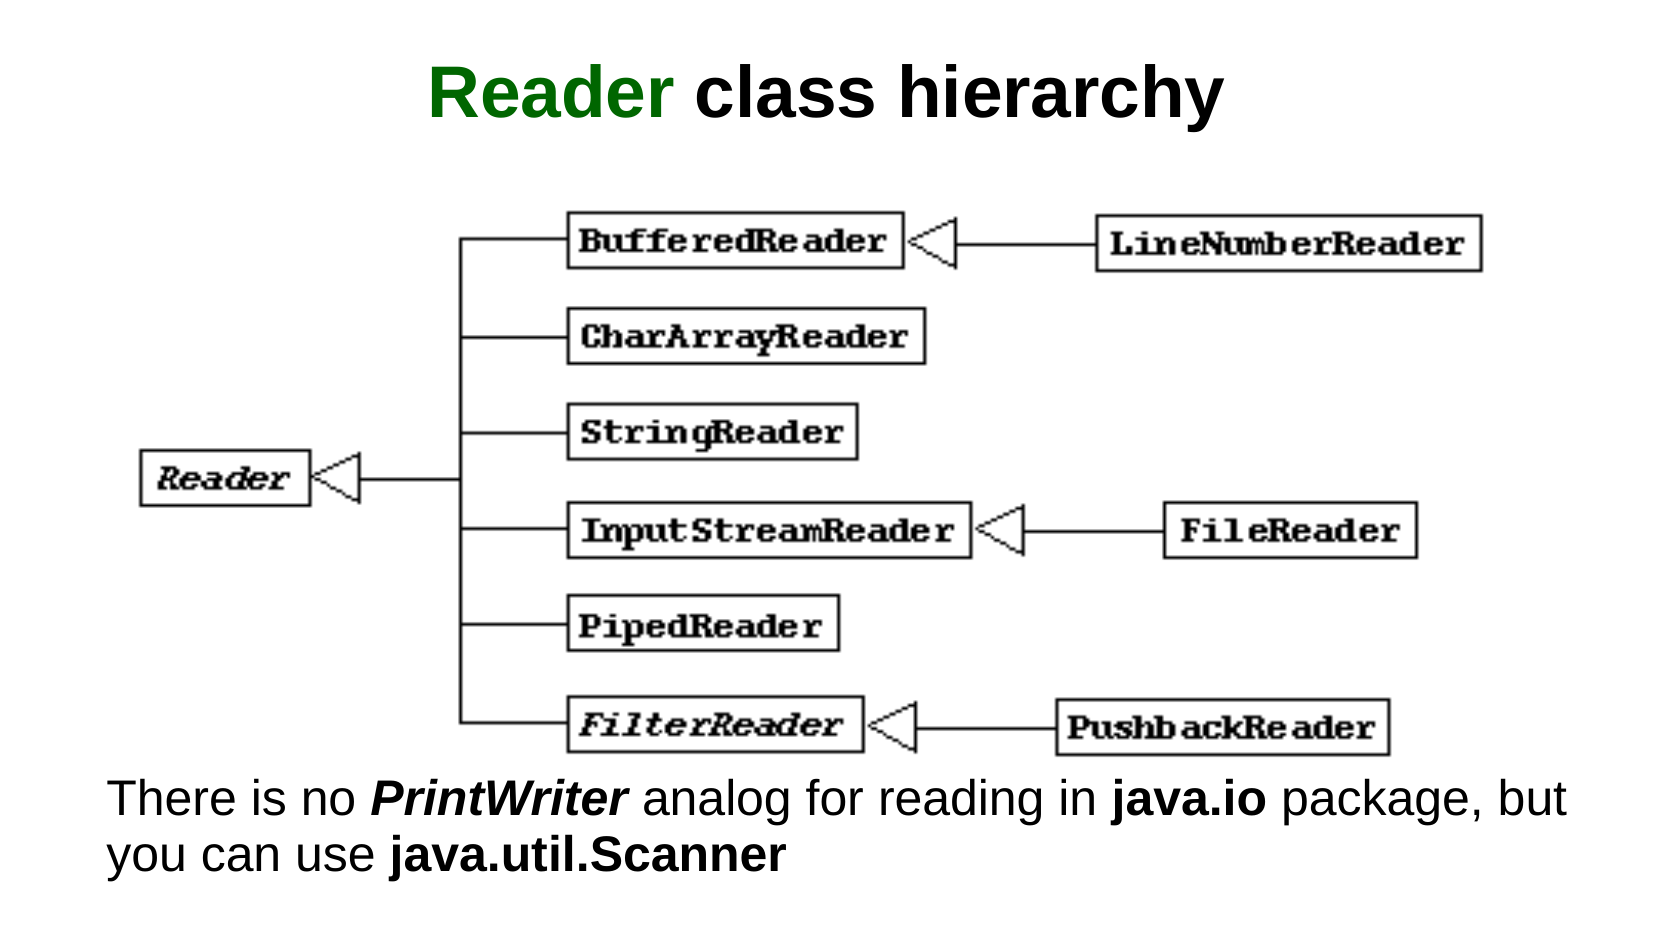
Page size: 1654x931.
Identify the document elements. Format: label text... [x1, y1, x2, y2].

picture [82, 192, 1536, 789]
list There is no PrintWriter analog for reading in java.io package, but you can use java.util.Scanner [106, 770, 1595, 913]
title Reader class hierarchy [82, 37, 1571, 147]
